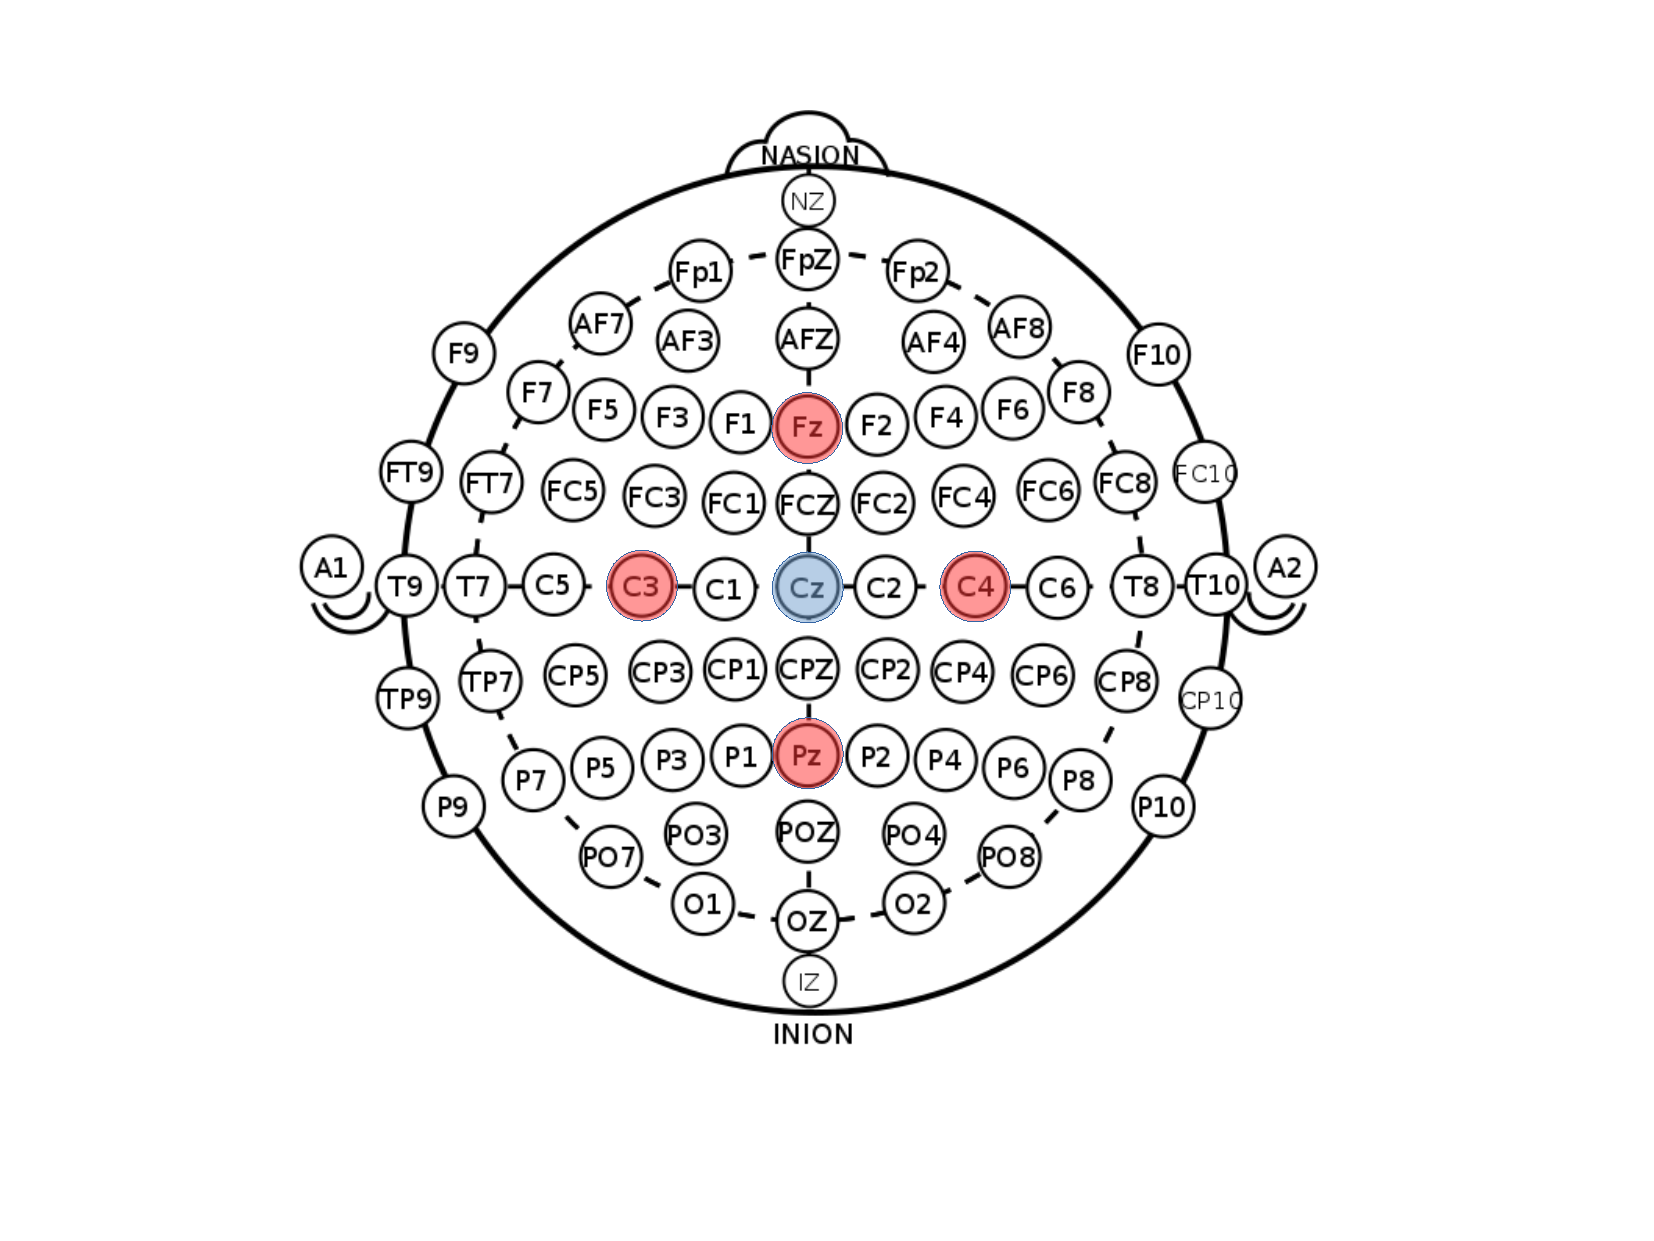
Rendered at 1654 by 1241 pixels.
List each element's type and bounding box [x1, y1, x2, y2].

text_box [772, 551, 844, 623]
text_box [772, 717, 844, 789]
picture [283, 110, 1335, 1052]
text_box [939, 551, 1011, 622]
text_box [606, 550, 678, 622]
text_box [771, 392, 843, 464]
